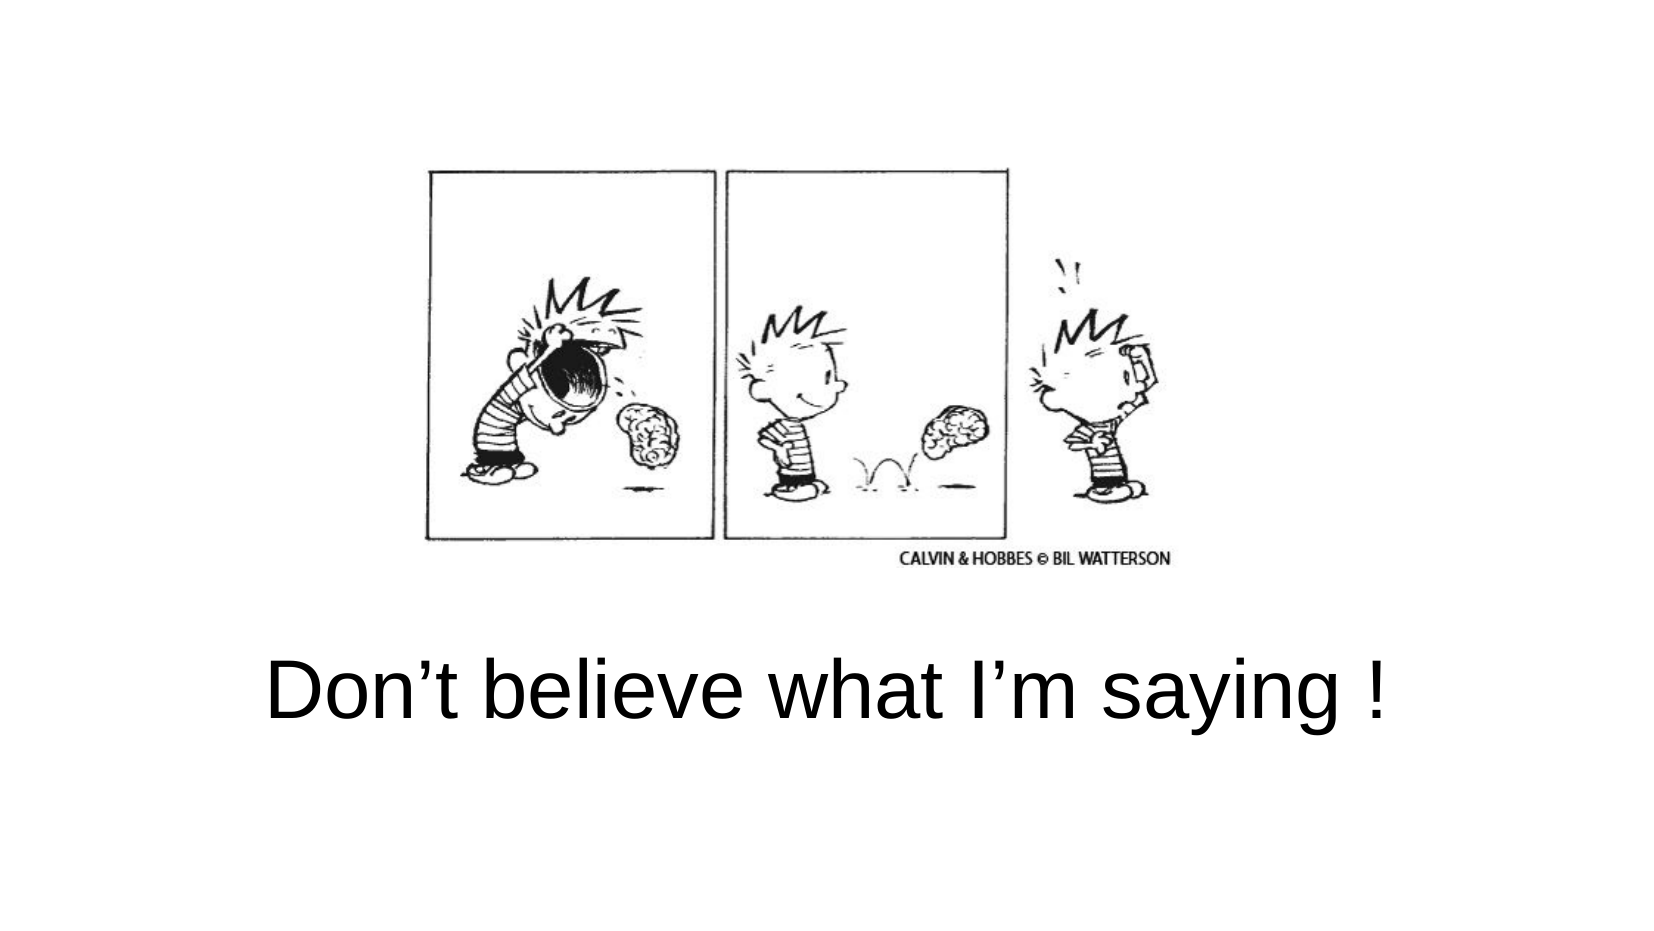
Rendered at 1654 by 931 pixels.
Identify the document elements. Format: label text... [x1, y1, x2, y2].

picture [400, 156, 1302, 568]
subtitle Don’t believe what I’m saying ! [82, 555, 1571, 826]
